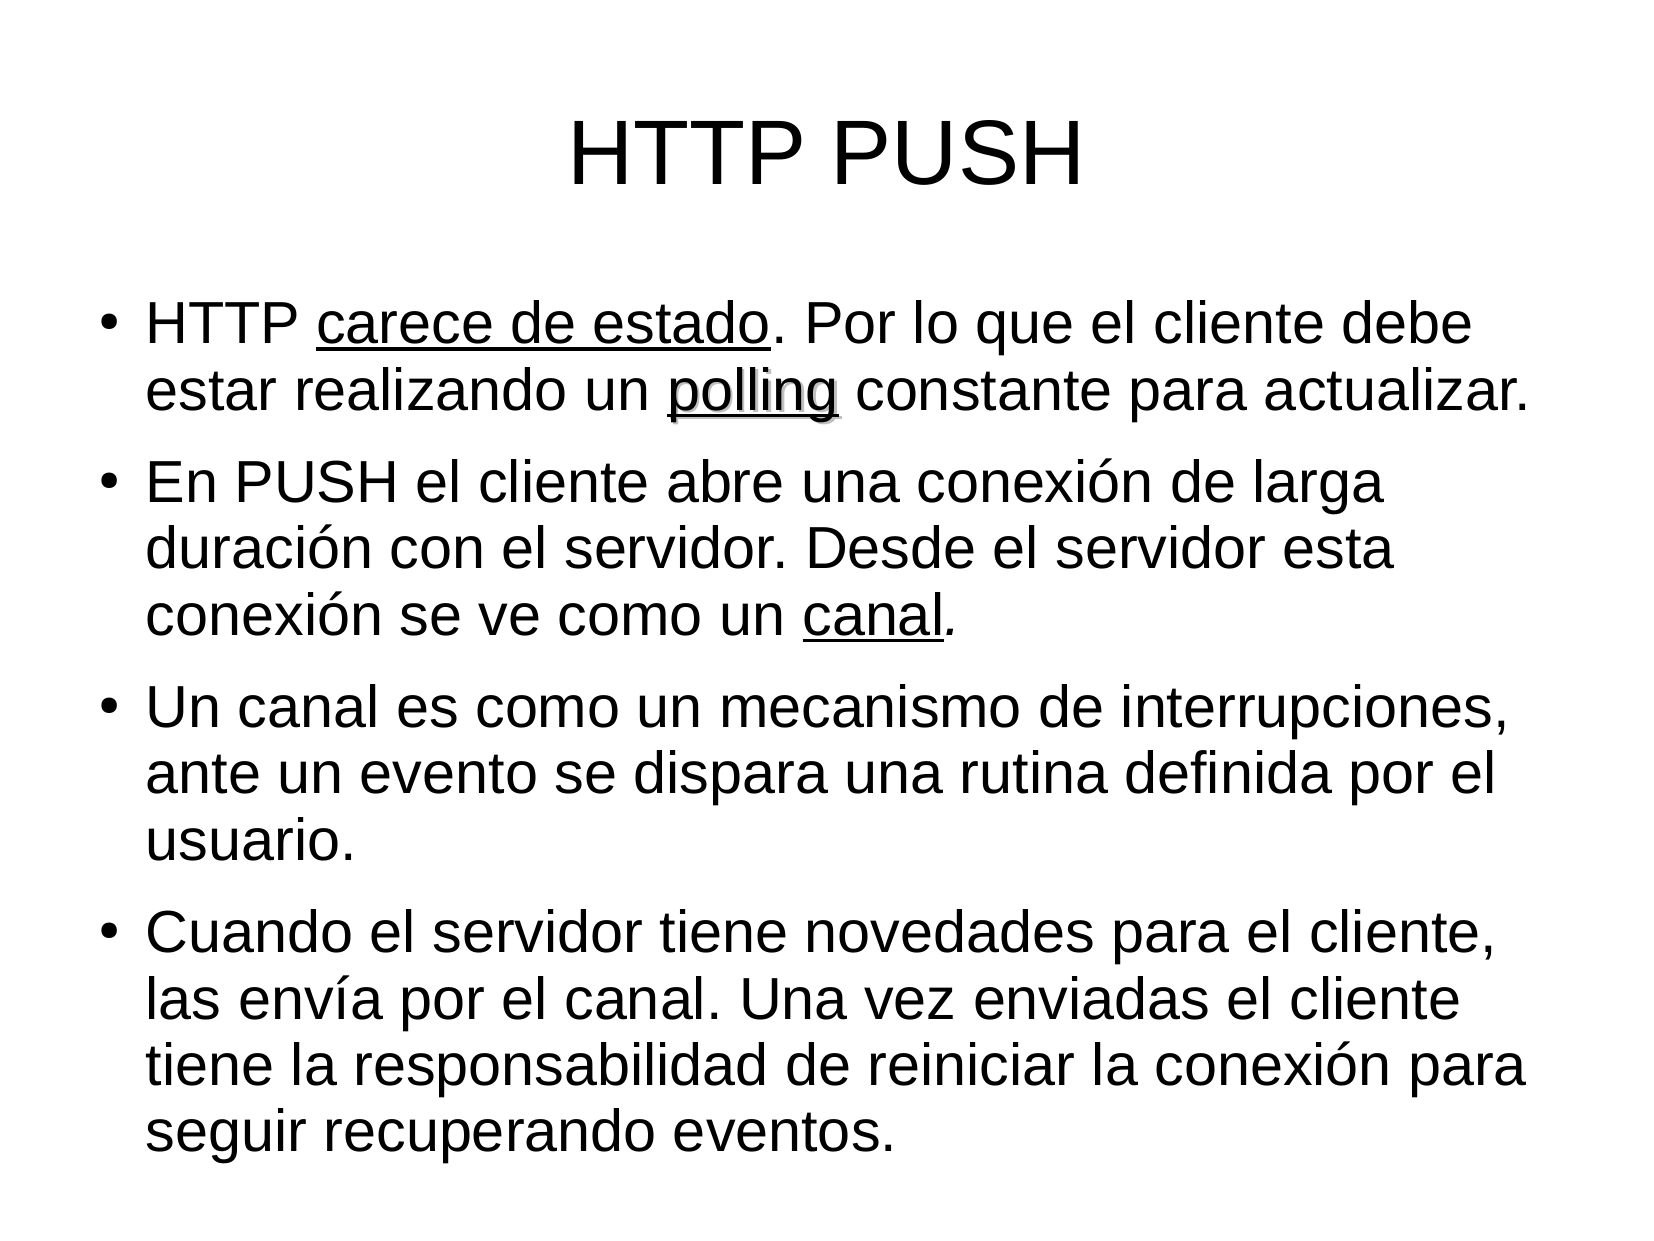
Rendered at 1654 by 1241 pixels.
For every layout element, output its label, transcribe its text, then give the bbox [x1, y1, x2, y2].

title HTTP PUSH [82, 56, 1571, 250]
list HTTP carece de estado. Por lo que el cliente debe estar realizando un polling constante para actualizar. En PUSH el cliente abre una conexión de larga duración con el servidor. Desde el servidor esta conexión se ve como un canal. Un canal es como un mecanismo de interrupciones, ante un evento se dispara una rutina definida por el usuario. Cuando el servidor tiene novedades para el cliente, las envía por el canal. Una vez enviadas el cliente tiene la responsabilidad de reiniciar la conexión para seguir recuperando eventos. [82, 290, 1571, 1182]
